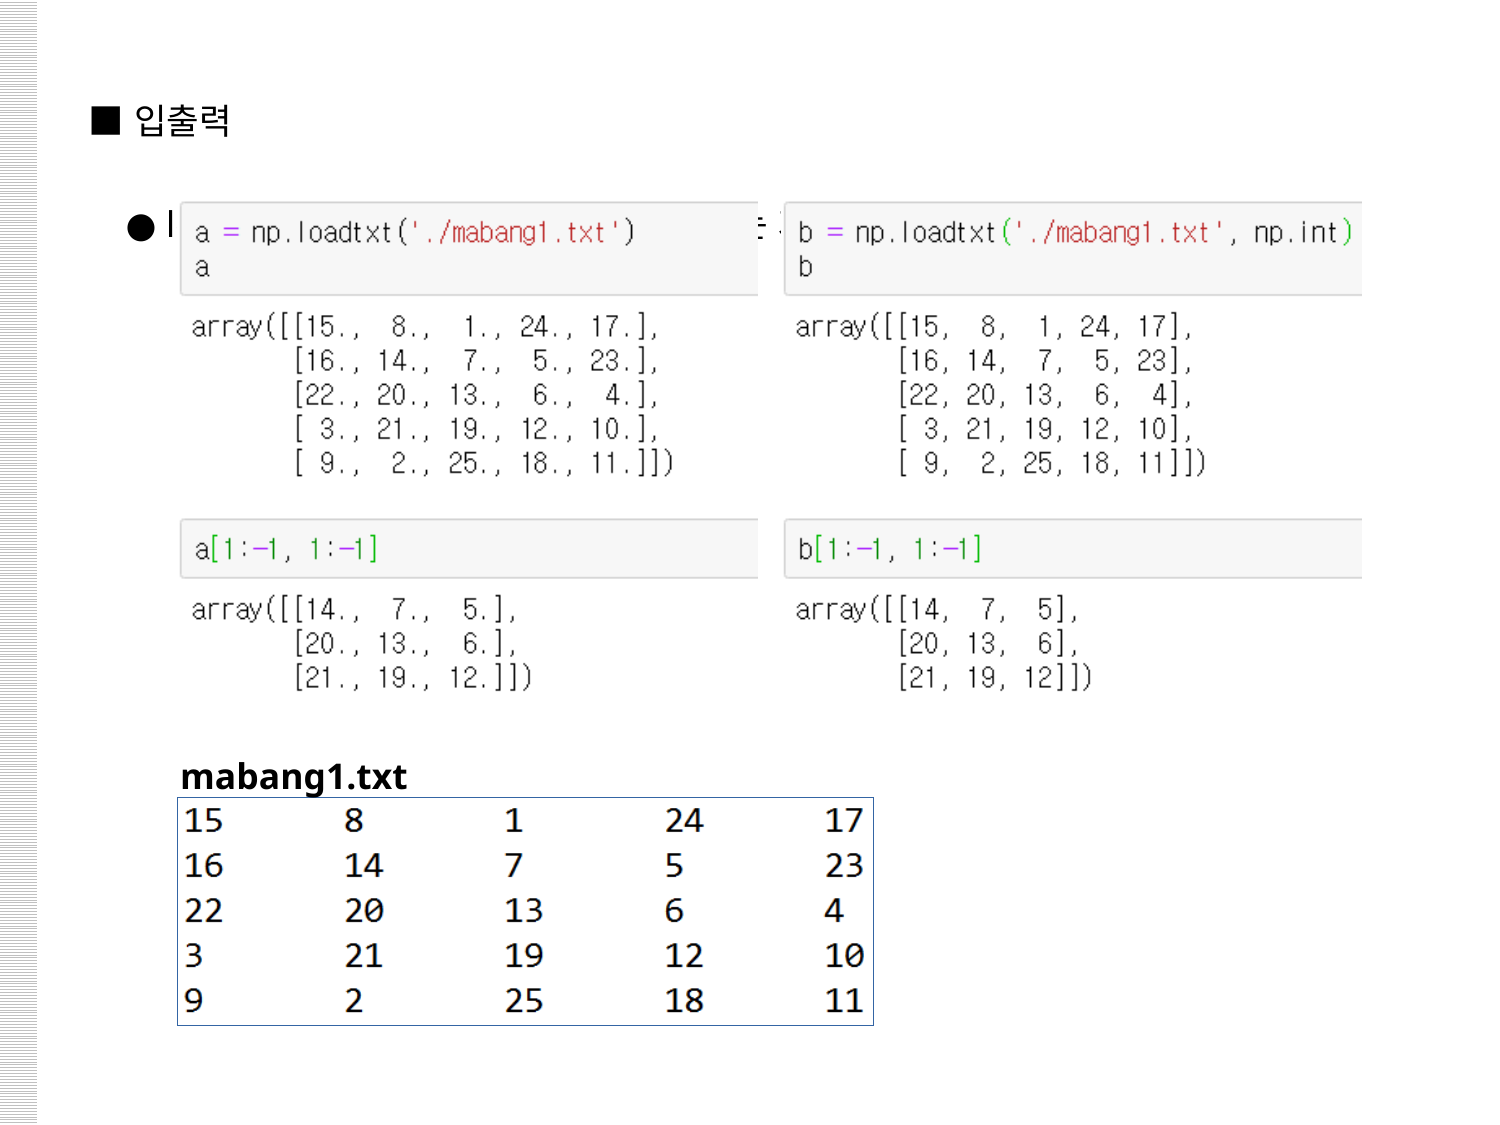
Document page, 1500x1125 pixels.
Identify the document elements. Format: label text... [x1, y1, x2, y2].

picture [177, 197, 758, 709]
picture [177, 797, 874, 1026]
text_box mabang1.txt [165, 744, 402, 795]
text_box ■ 입출력 ● loadtxt : Text 형식의 데이터를 읽어오는 기능 [73, 33, 1453, 990]
picture [781, 197, 1362, 709]
